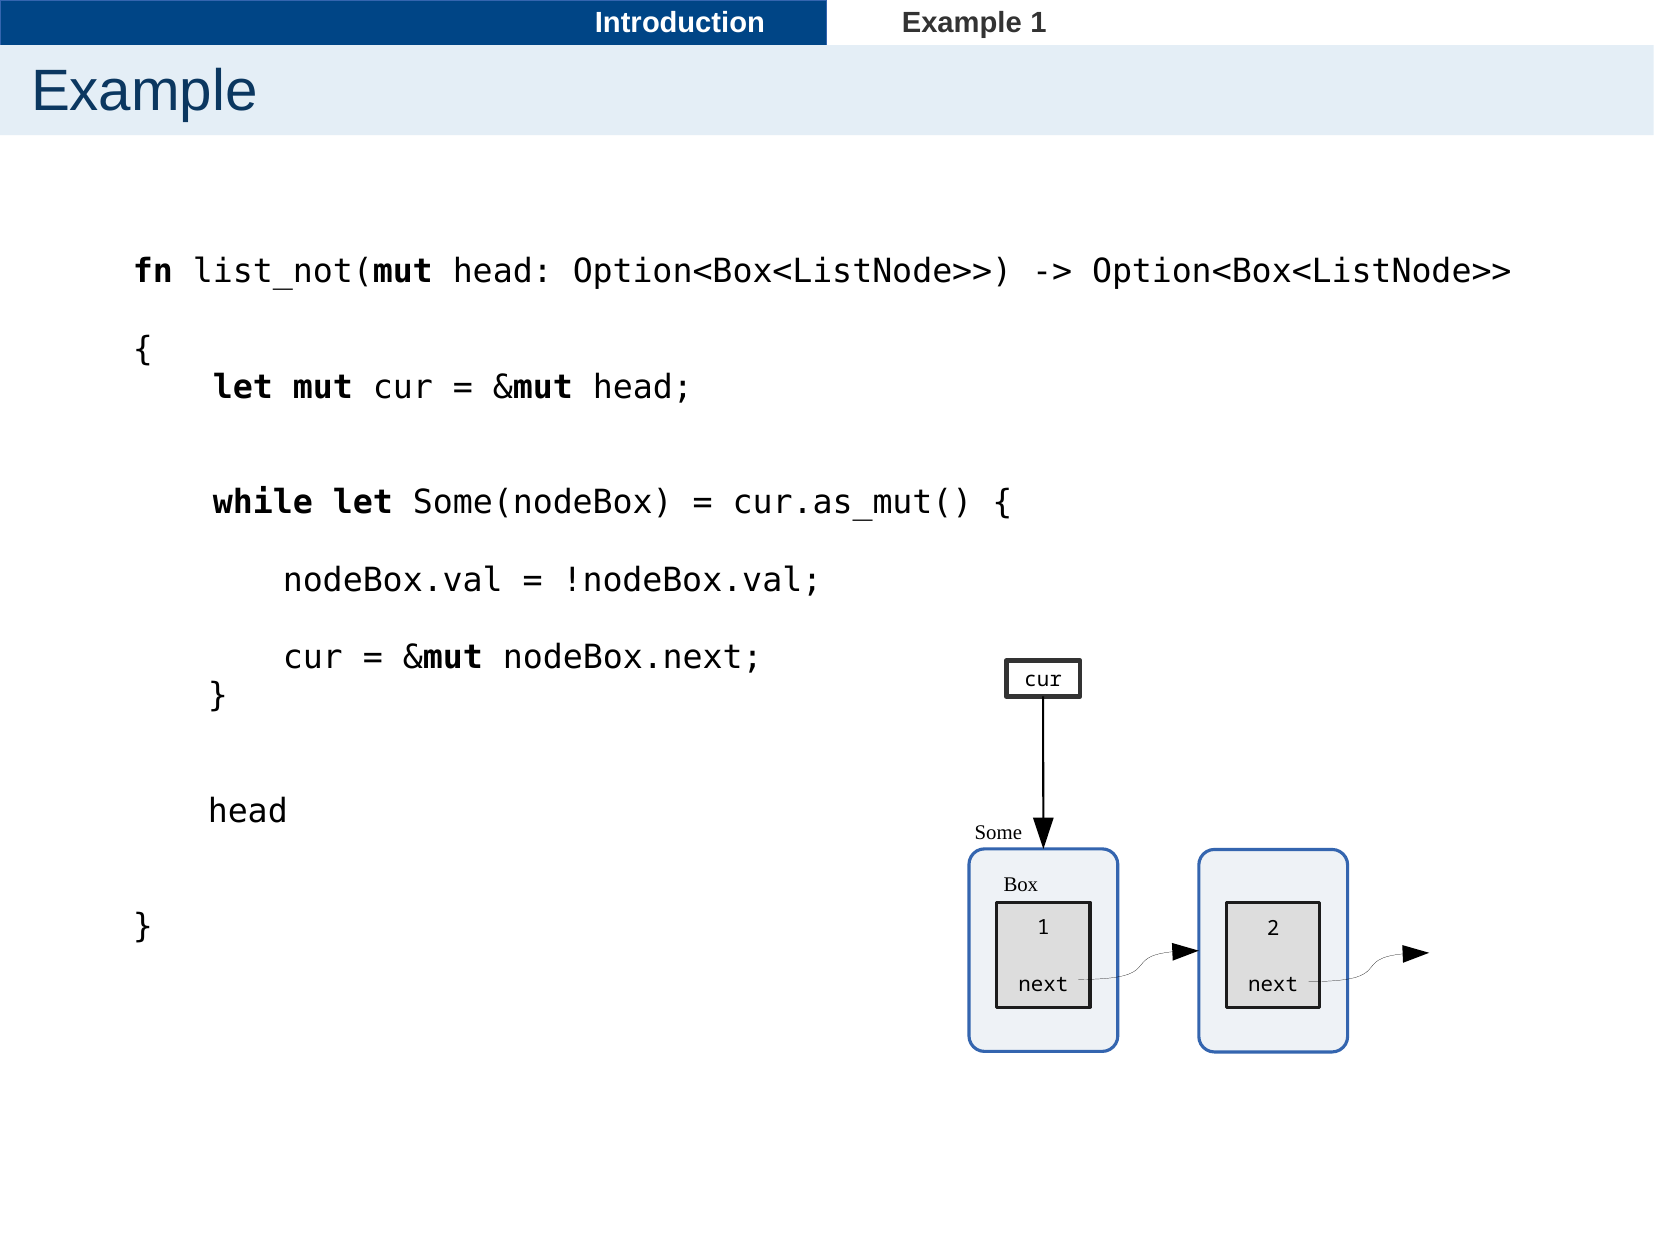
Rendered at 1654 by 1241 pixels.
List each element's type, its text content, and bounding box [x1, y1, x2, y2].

title Introduction [0, 0, 766, 45]
text_box [968, 848, 1118, 1052]
text_box [1198, 849, 1348, 1052]
text_box 1 next [996, 902, 1091, 1008]
title Example 1 [826, 0, 1654, 45]
text_box Box [988, 865, 1082, 904]
text_box fn list_not(mut head: Option<Box<ListNode>>) -> Option<Box<ListNode>> { let mut cur = &mut head; while let Some(nodeBox) = cur.as_mut() { nodeBox.val = !nodeBox.val; cur = &mut nodeBox.next; } head } [118, 244, 1621, 1069]
text_box cur [1006, 660, 1081, 697]
text_box Example [0, 45, 1654, 136]
text_box 2 next [1226, 902, 1320, 1008]
text_box Some [959, 813, 1053, 852]
